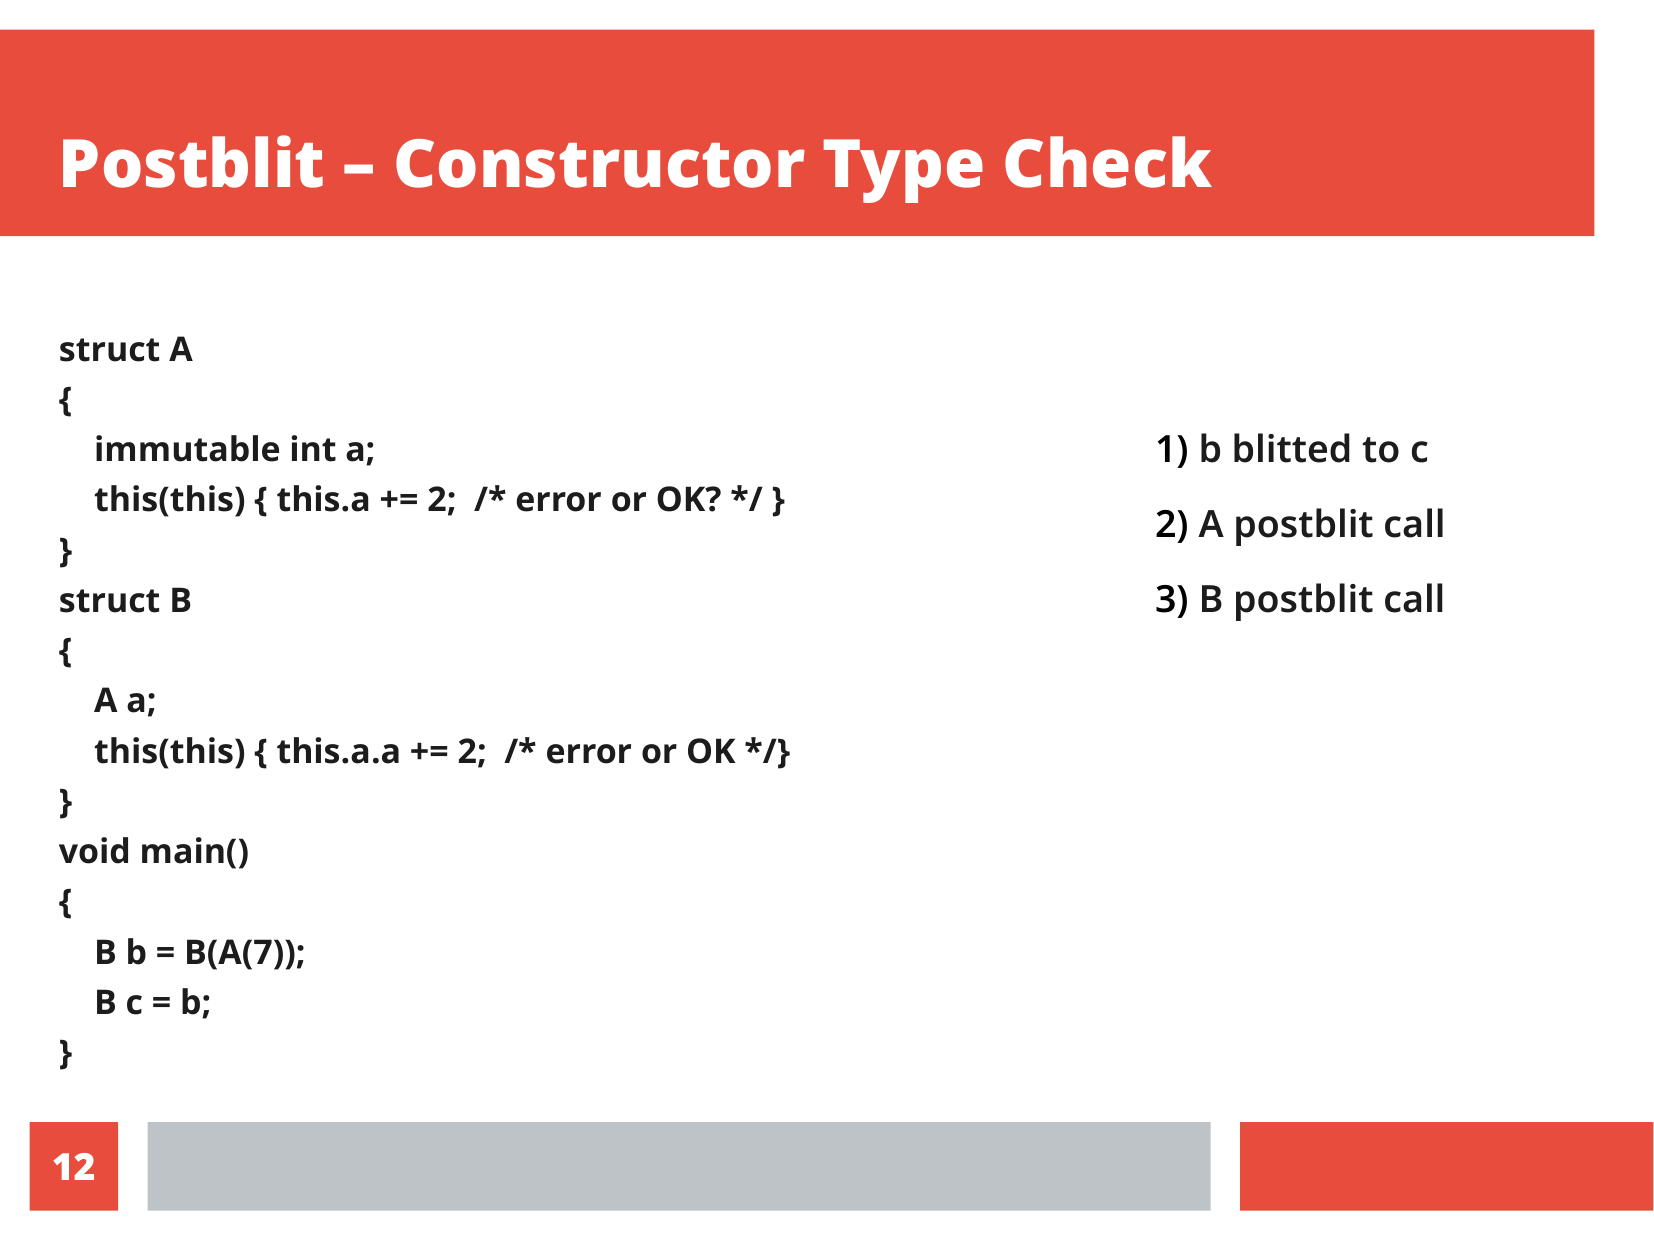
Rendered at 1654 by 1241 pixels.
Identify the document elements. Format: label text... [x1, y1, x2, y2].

title Postblit – Constructor Type Check [59, 59, 1595, 207]
list b blitted to c A postblit call B postblit call [1155, 324, 1566, 1093]
list struct A { immutable int a; this(this) { this.a += 2; /* error or OK? */ } } struct B { A a; this(this) { this.a.a += 2; /* error or OK */} } void main() { B b = B(A(7)); B c = b; } [59, 324, 1111, 1093]
